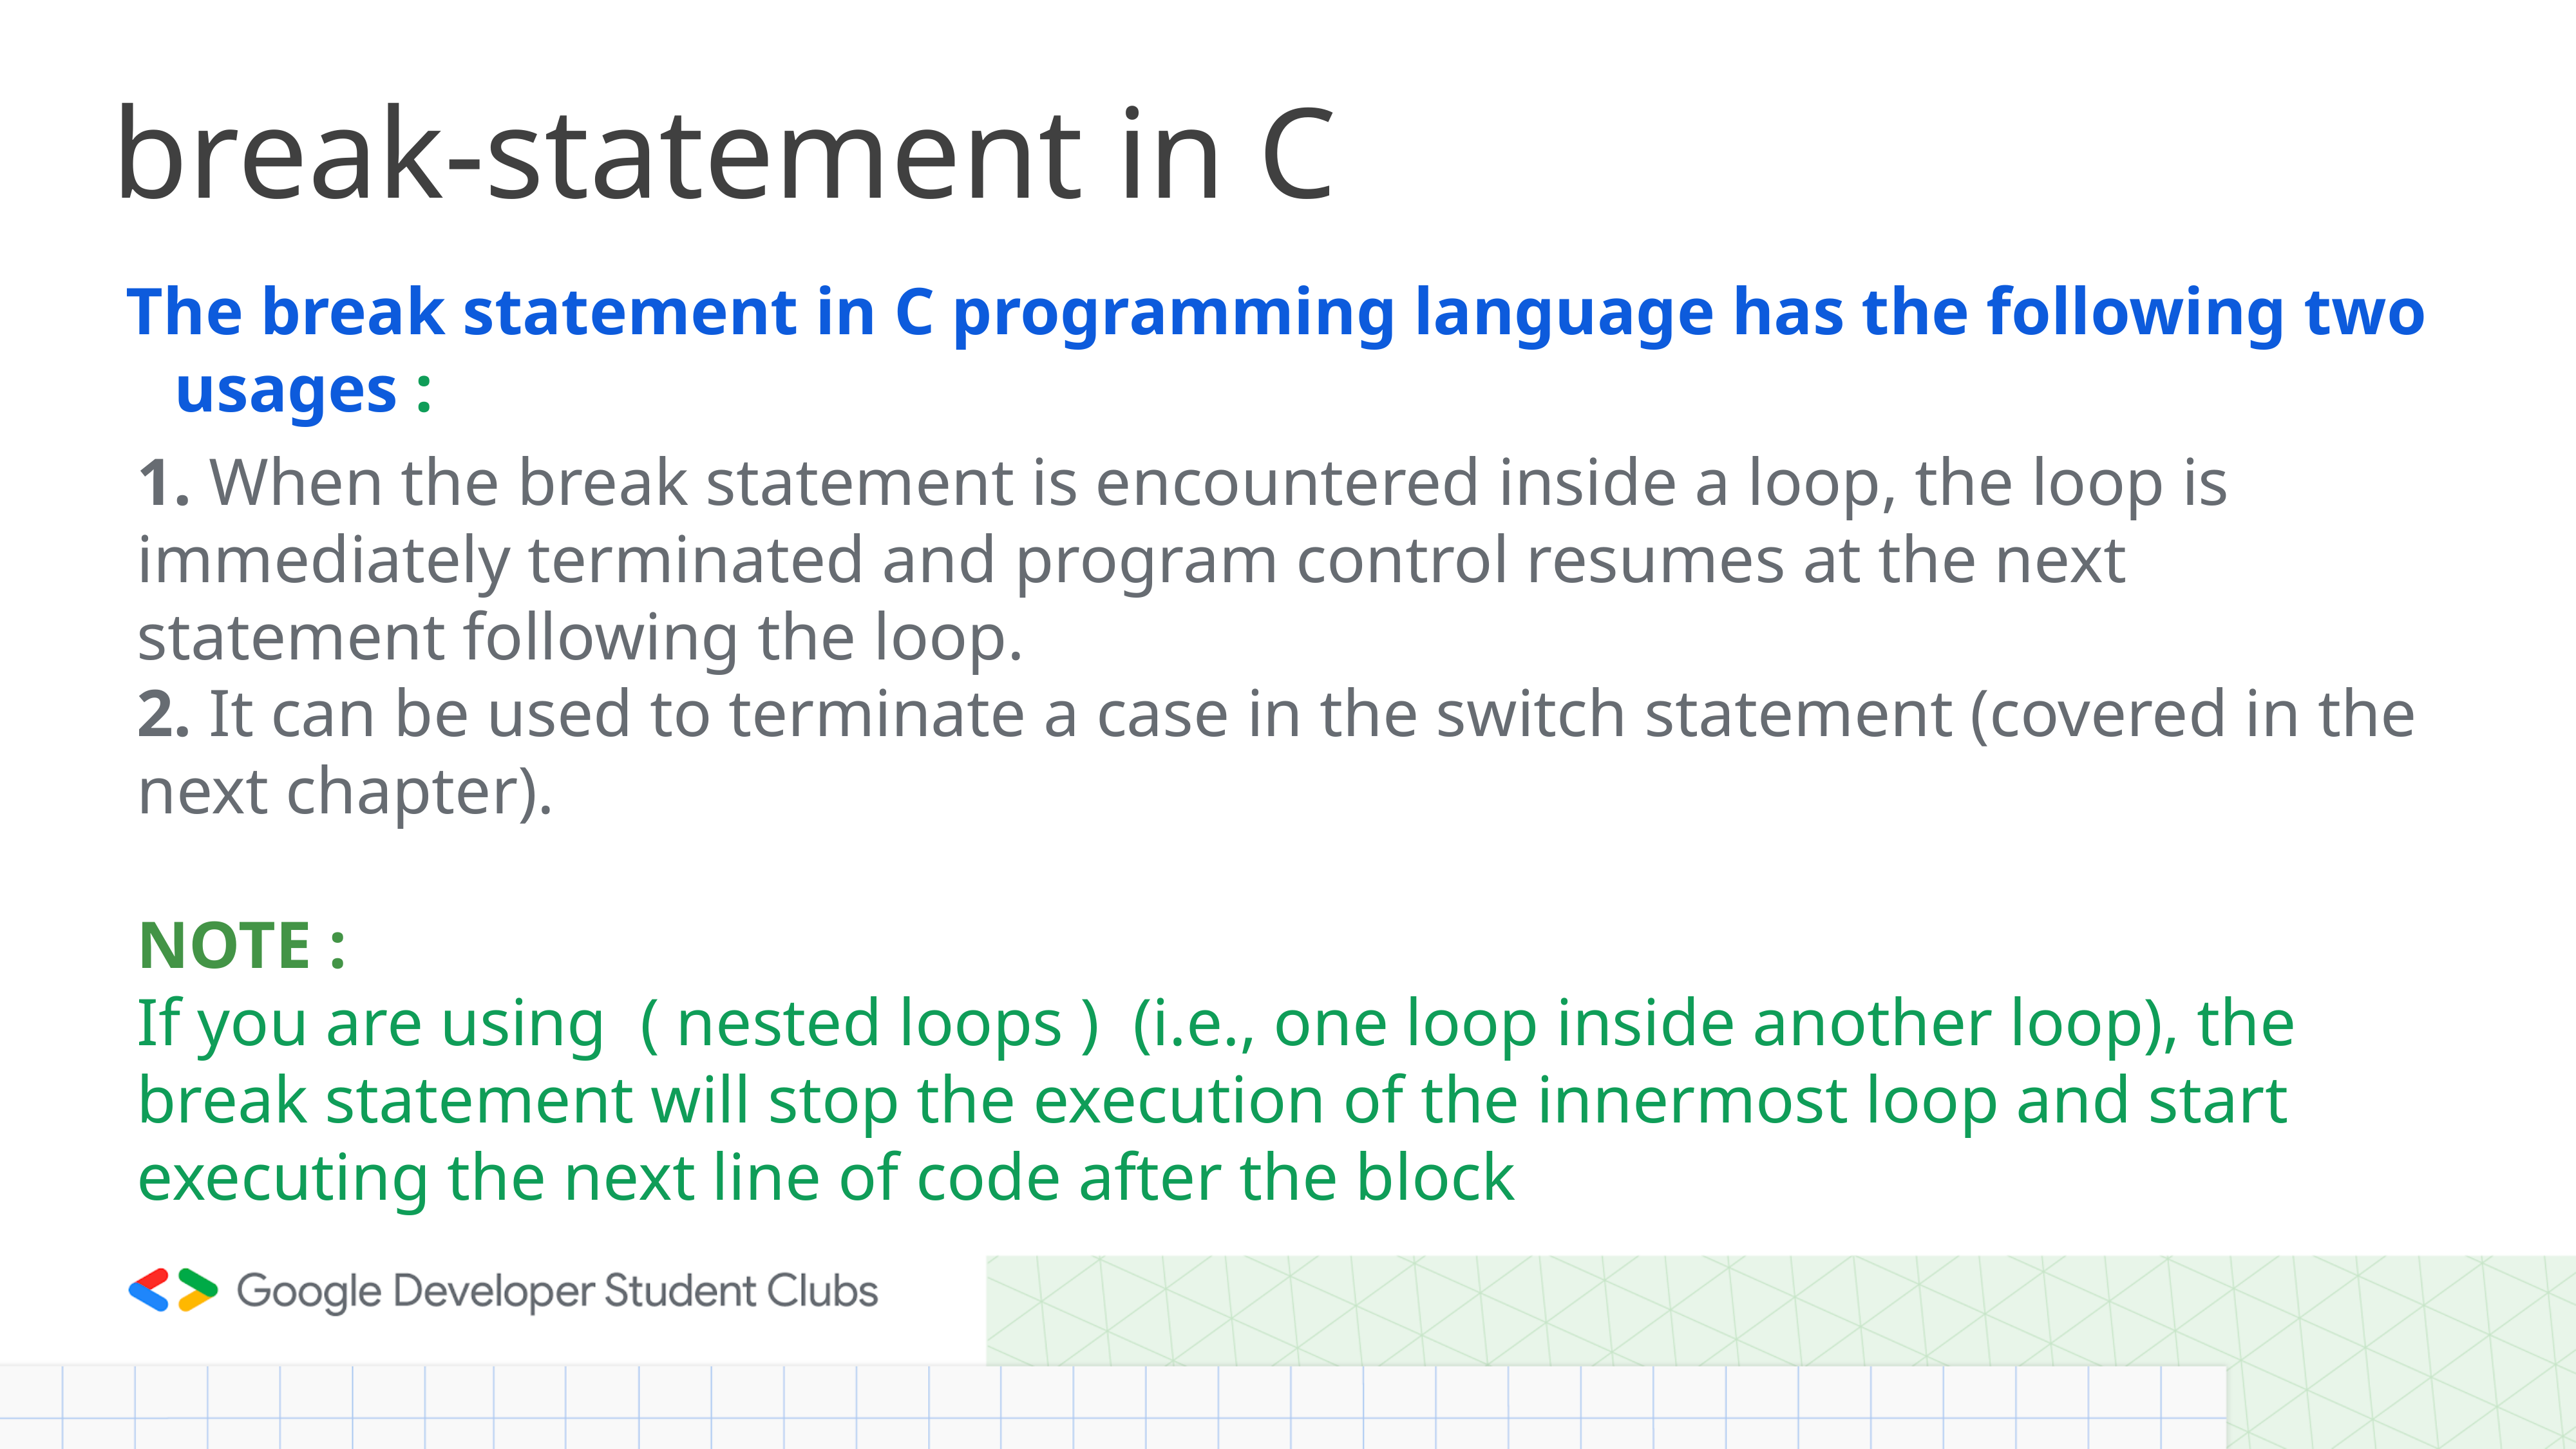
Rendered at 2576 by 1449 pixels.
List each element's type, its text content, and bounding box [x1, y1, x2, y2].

list 1. When the break statement is encountered inside a loop, the loop is immediately terminated and program control resumes at the next statement following the loop. 2. It can be used to terminate a case in the switch statement (covered in the next chapter). NOTE : If you are using ( nested loops ) (i.e., one loop inside another loop), the break statement will stop the execution of the innermost loop and start executing the next line of code after the block [127, 436, 2441, 1231]
picture [0, 0, 2576, 1449]
subtitle The break statement in C programming language has the following two usages : [116, 260, 2443, 436]
title break-statement in C [86, 47, 2406, 401]
